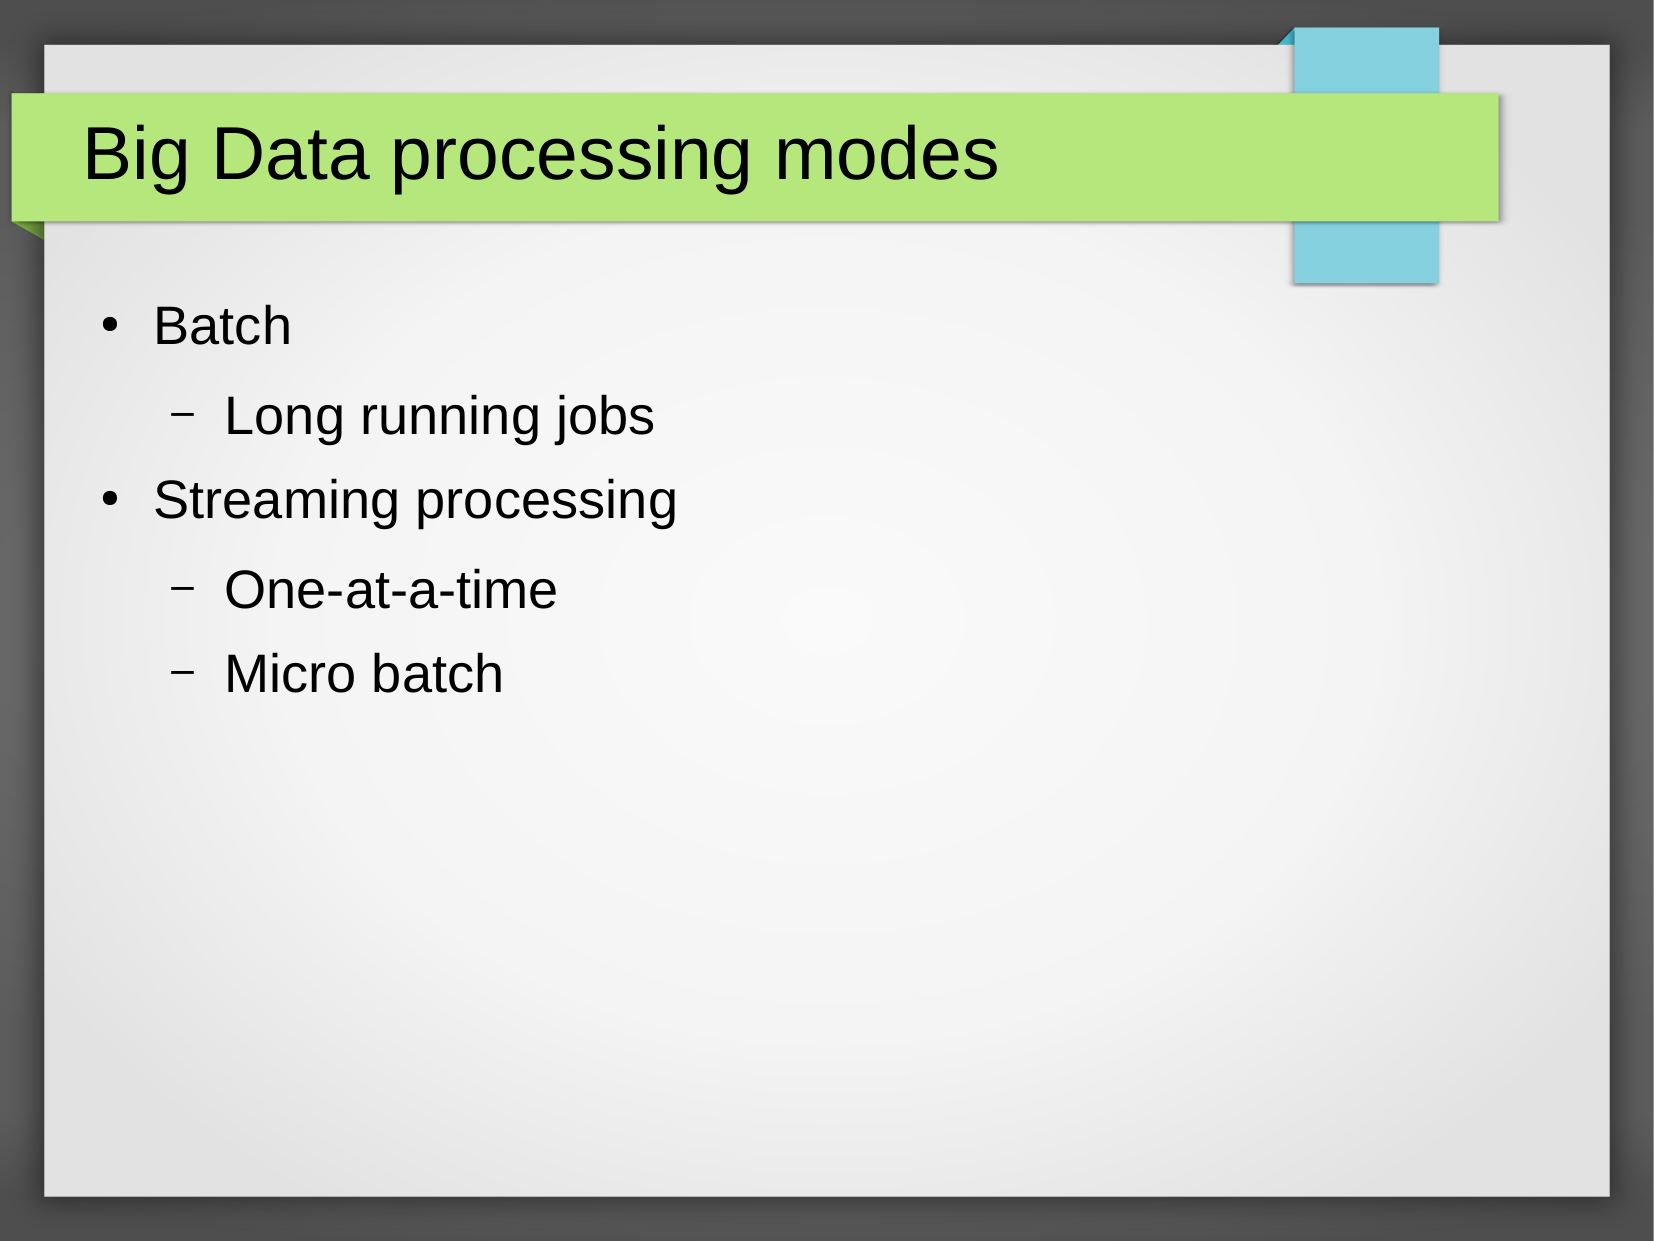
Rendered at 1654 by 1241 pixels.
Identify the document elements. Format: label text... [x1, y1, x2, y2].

picture [0, 0, 1654, 1241]
list Batch Long running jobs Streaming processing One-at-a-time Micro batch [82, 295, 1571, 1015]
title Big Data processing modes [82, 94, 1264, 213]
